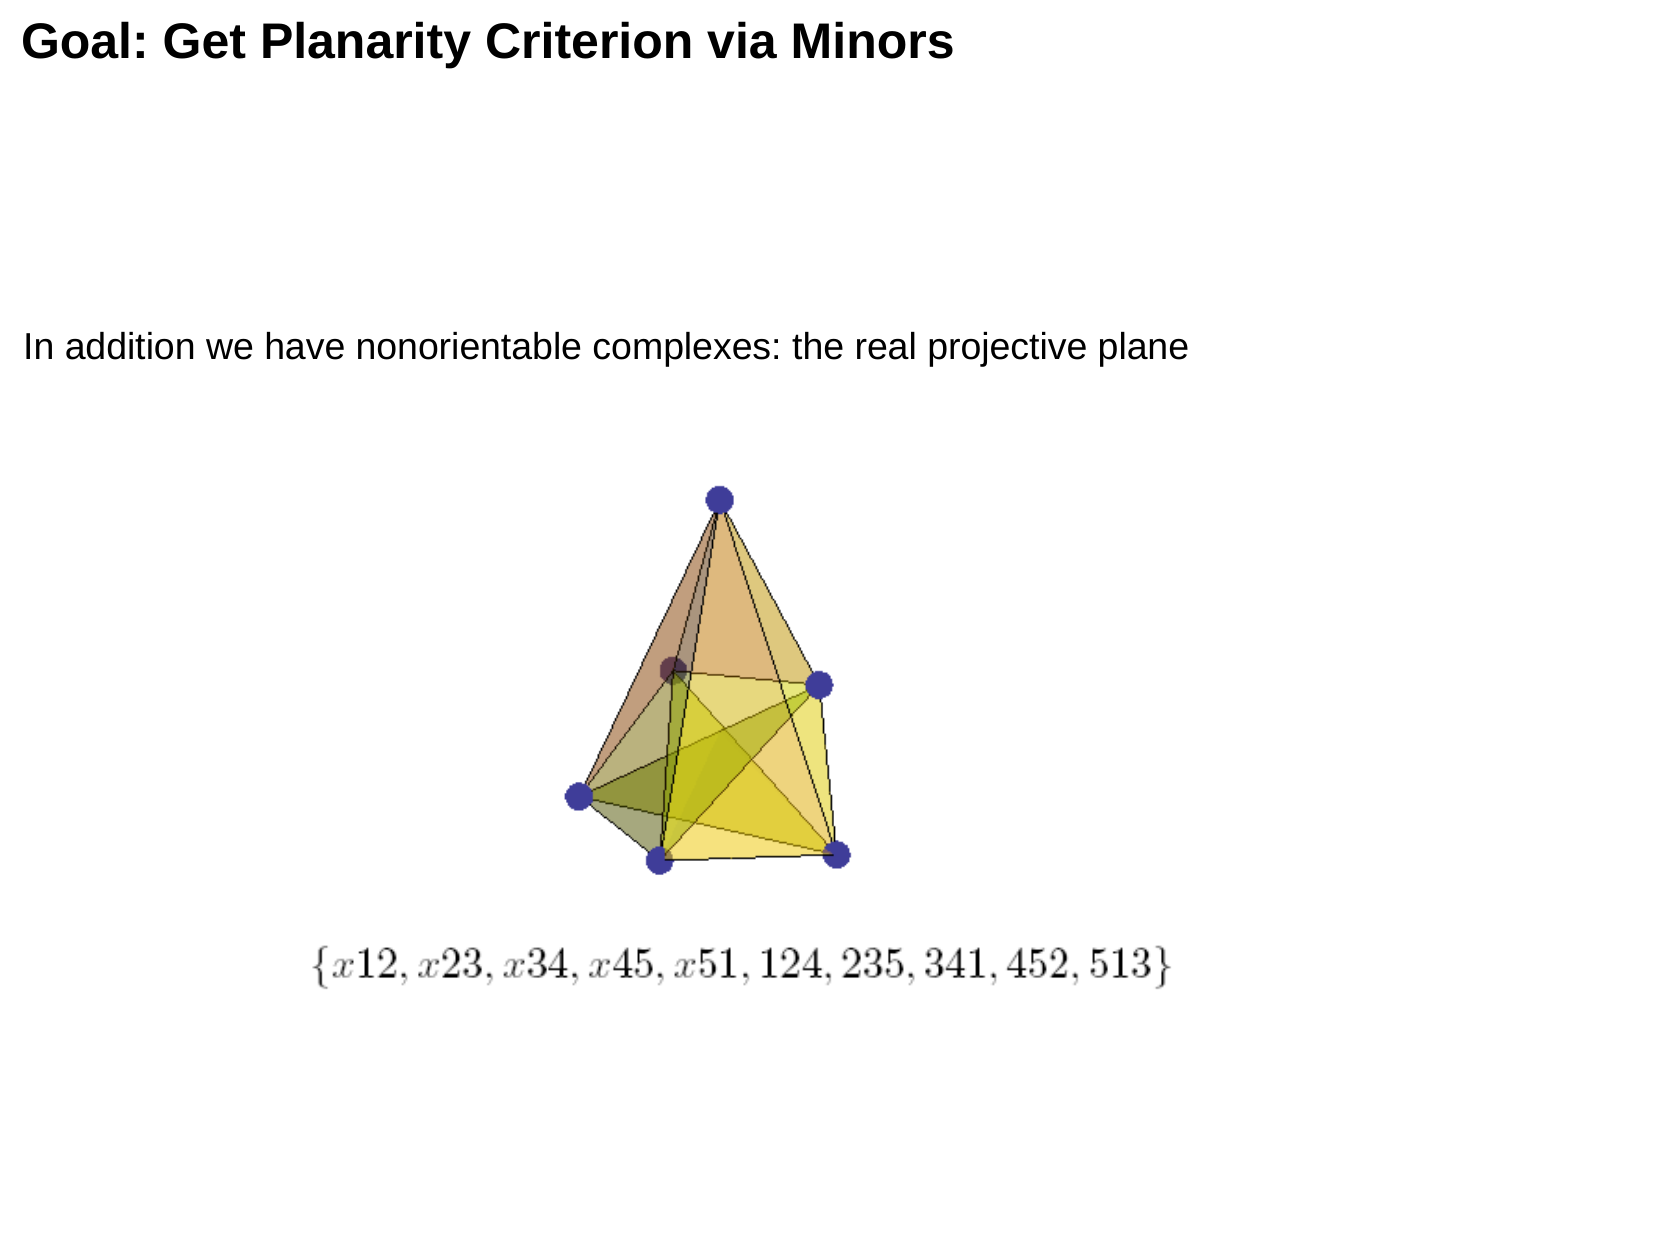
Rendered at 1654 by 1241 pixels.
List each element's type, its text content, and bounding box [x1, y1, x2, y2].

picture [300, 937, 1185, 1004]
text_box Goal: Get Planarity Criterion via Minors [6, 6, 1654, 79]
picture [418, 408, 981, 933]
text_box In addition we have nonorientable complexes: the real projective plane [8, 318, 1204, 376]
